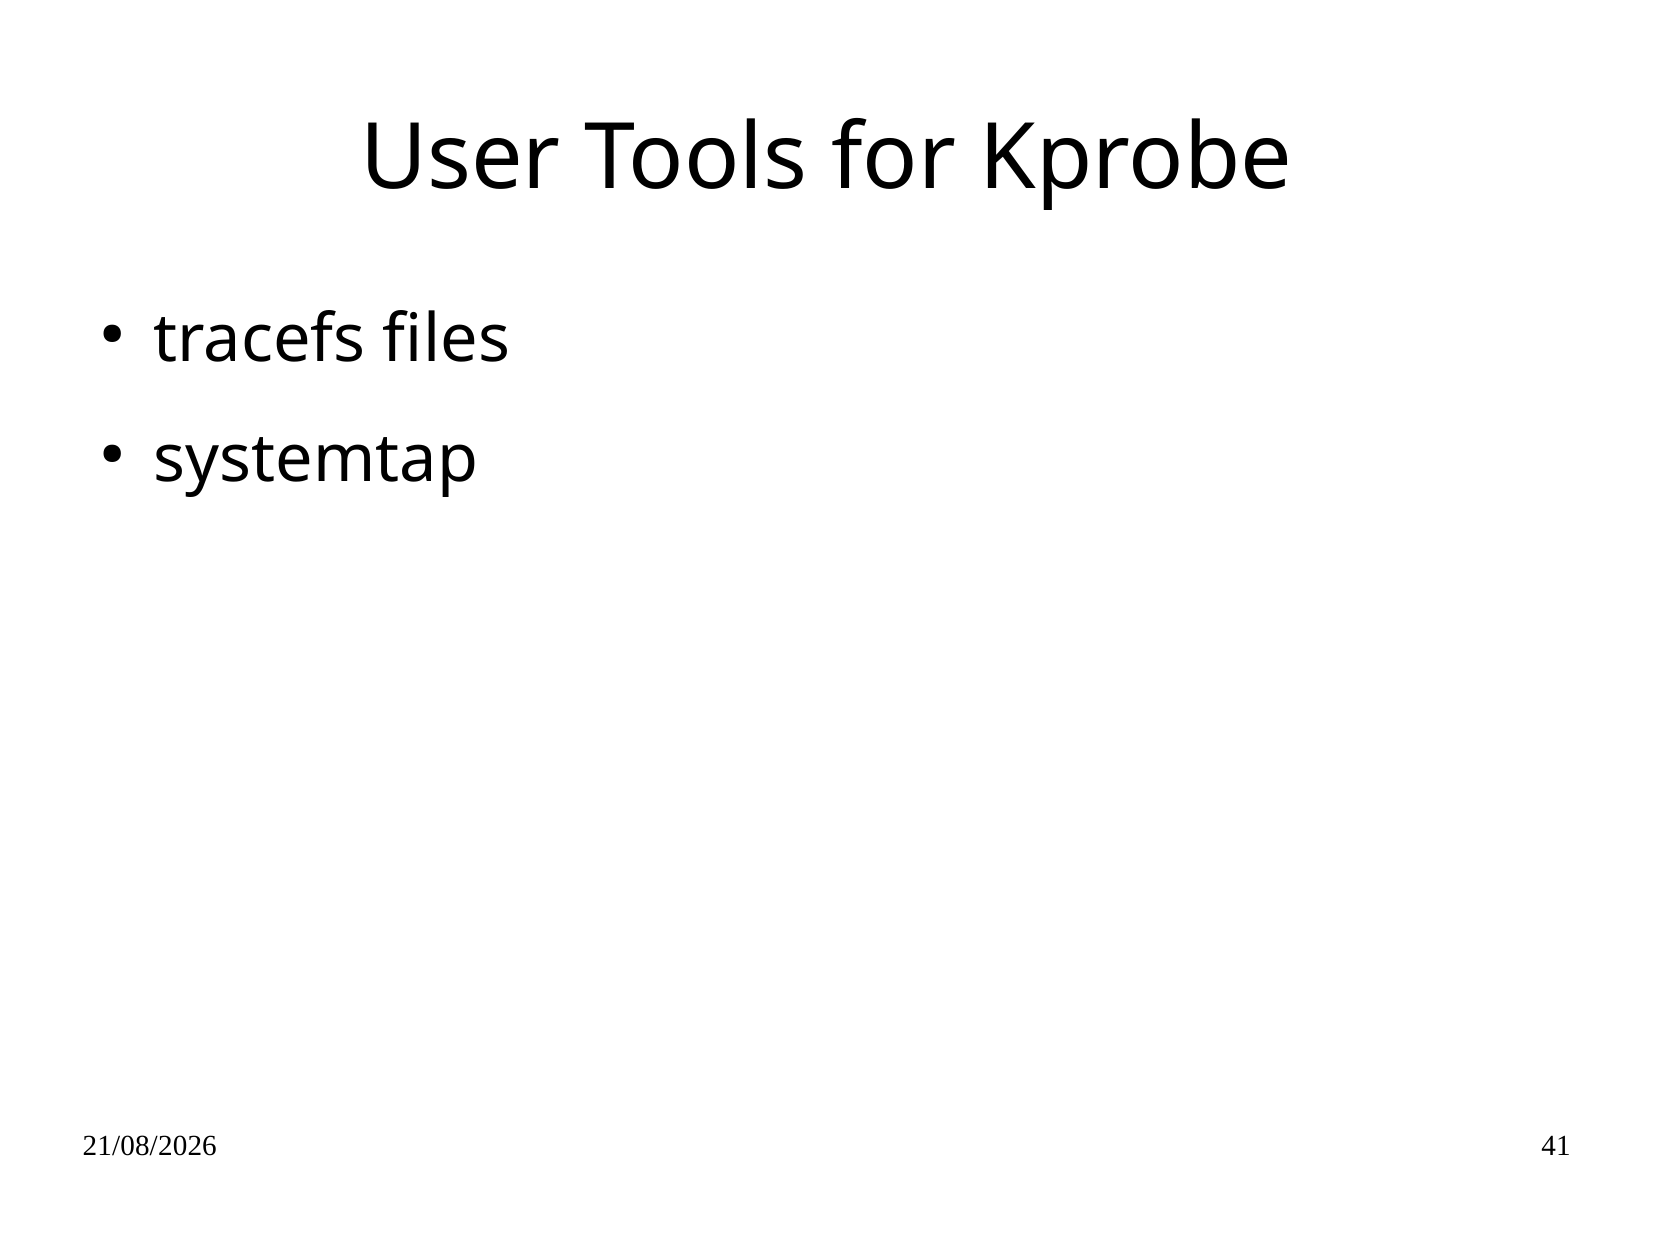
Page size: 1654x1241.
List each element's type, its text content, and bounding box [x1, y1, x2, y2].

list tracefs files systemtap [82, 290, 1571, 1010]
title User Tools for Kprobe [82, 49, 1571, 257]
